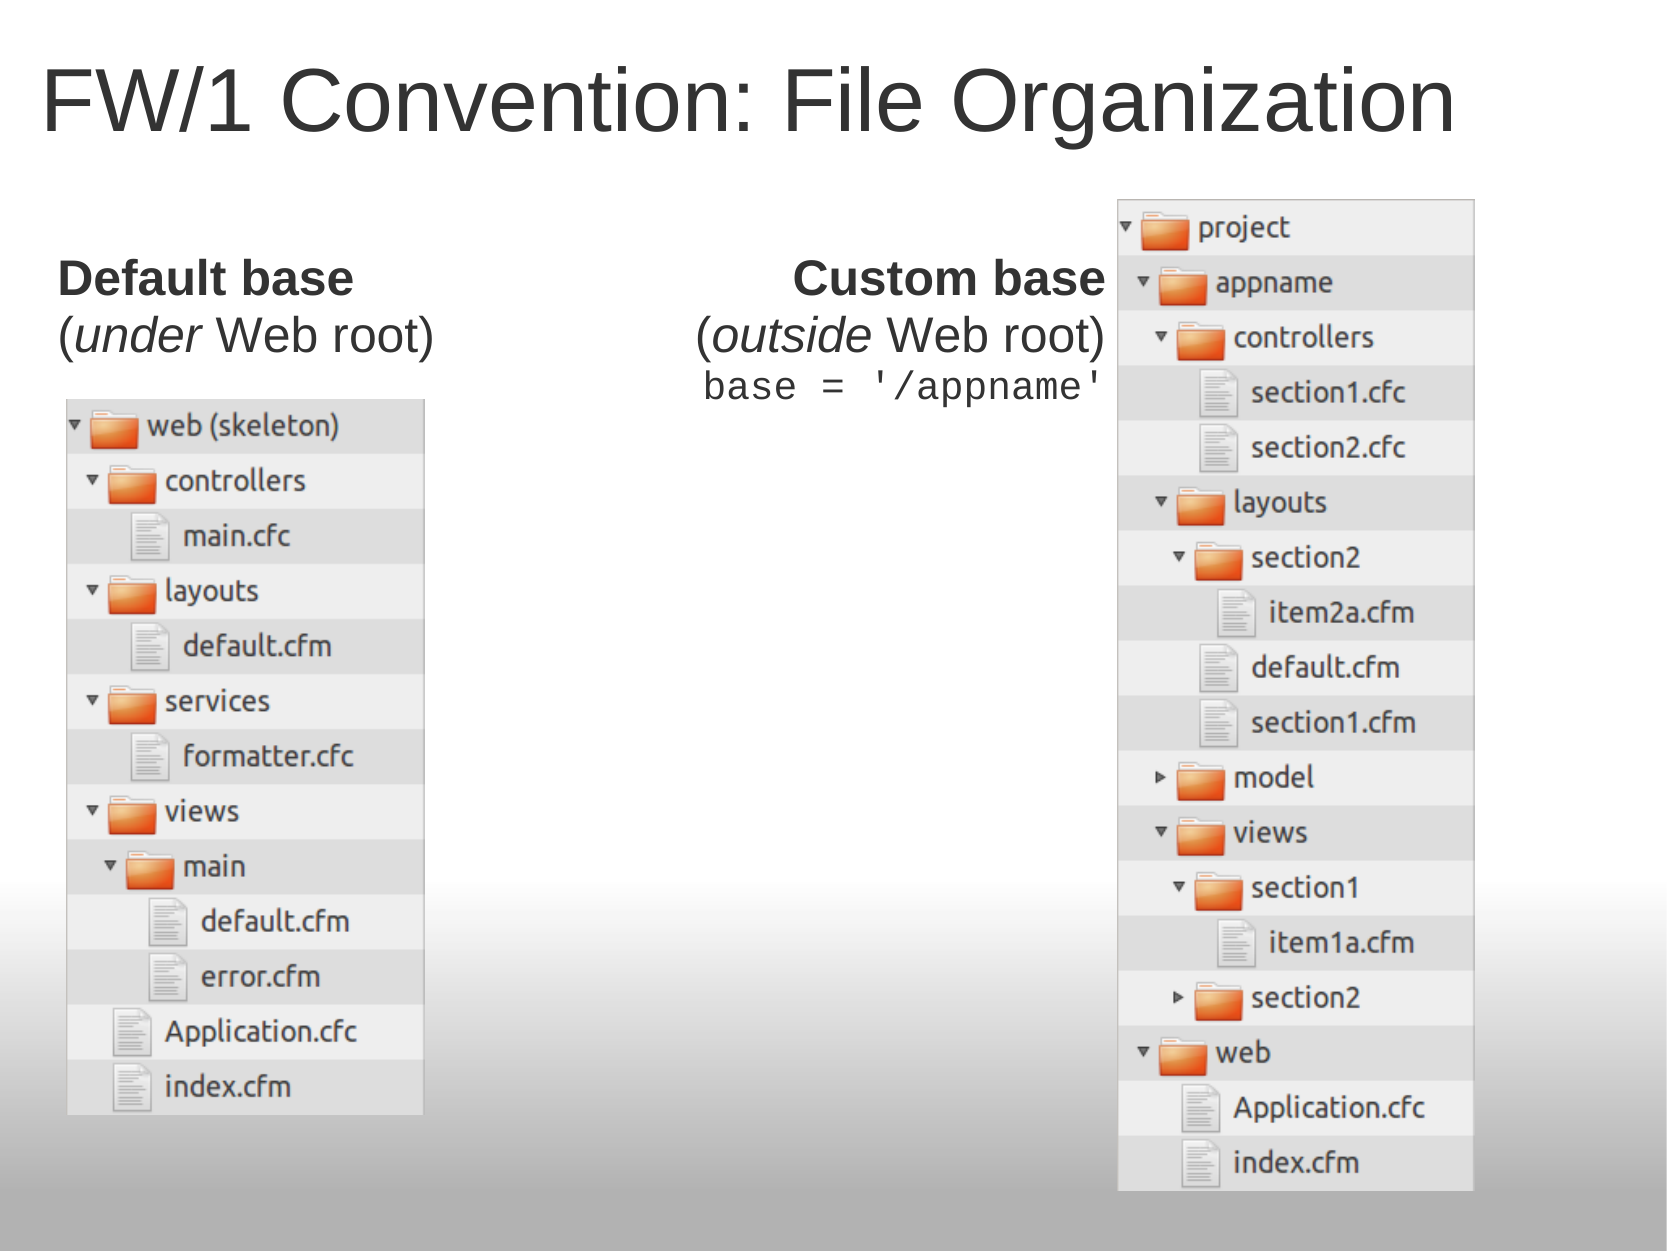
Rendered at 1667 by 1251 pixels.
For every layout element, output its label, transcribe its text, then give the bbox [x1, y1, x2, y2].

picture [0, 0, 1667, 1251]
text_box Custom base (outside Web root) base = '/appname' [540, 249, 1107, 410]
text_box Default base (under Web root) [57, 249, 522, 364]
title FW/1 Convention: File Organization [40, 50, 1627, 201]
